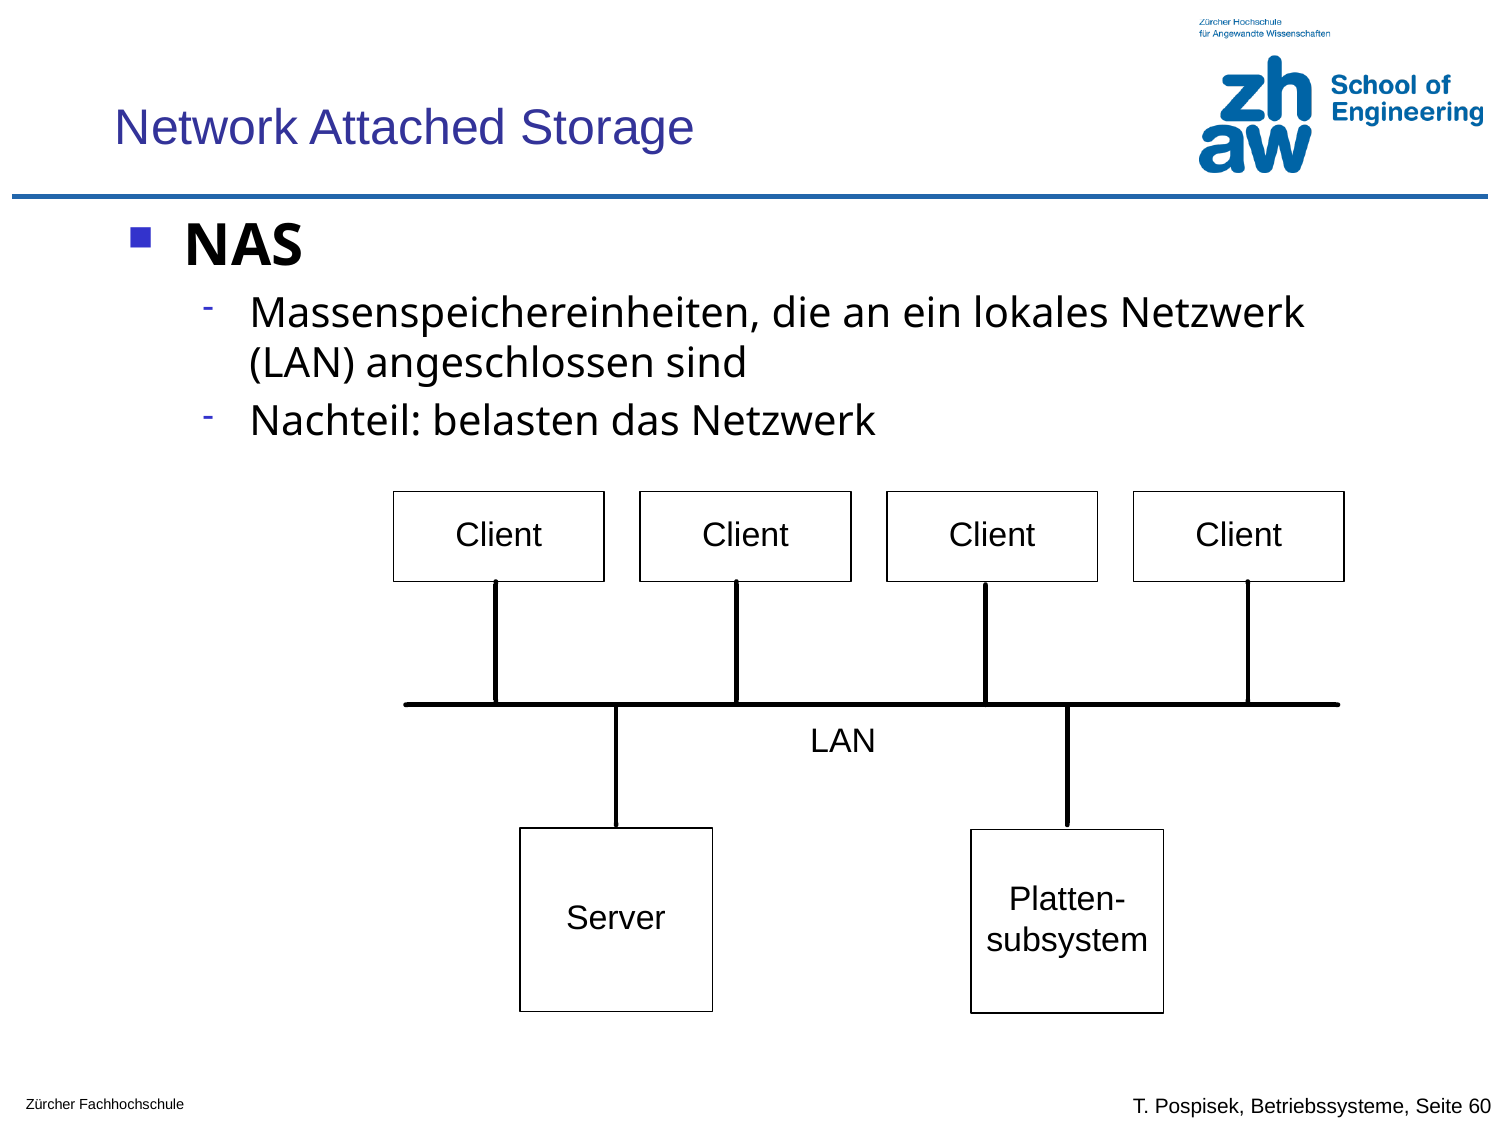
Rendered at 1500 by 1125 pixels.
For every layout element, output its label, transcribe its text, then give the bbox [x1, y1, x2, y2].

list NAS Massenspeichereinheiten, die an ein lokales Netzwerk (LAN) angeschlossen sind Nachteil: belasten das Netzwerk [112, 200, 1363, 650]
picture [1199, 19, 1483, 173]
title Network Attached Storage [99, 50, 1379, 163]
picture [389, 487, 1348, 1017]
